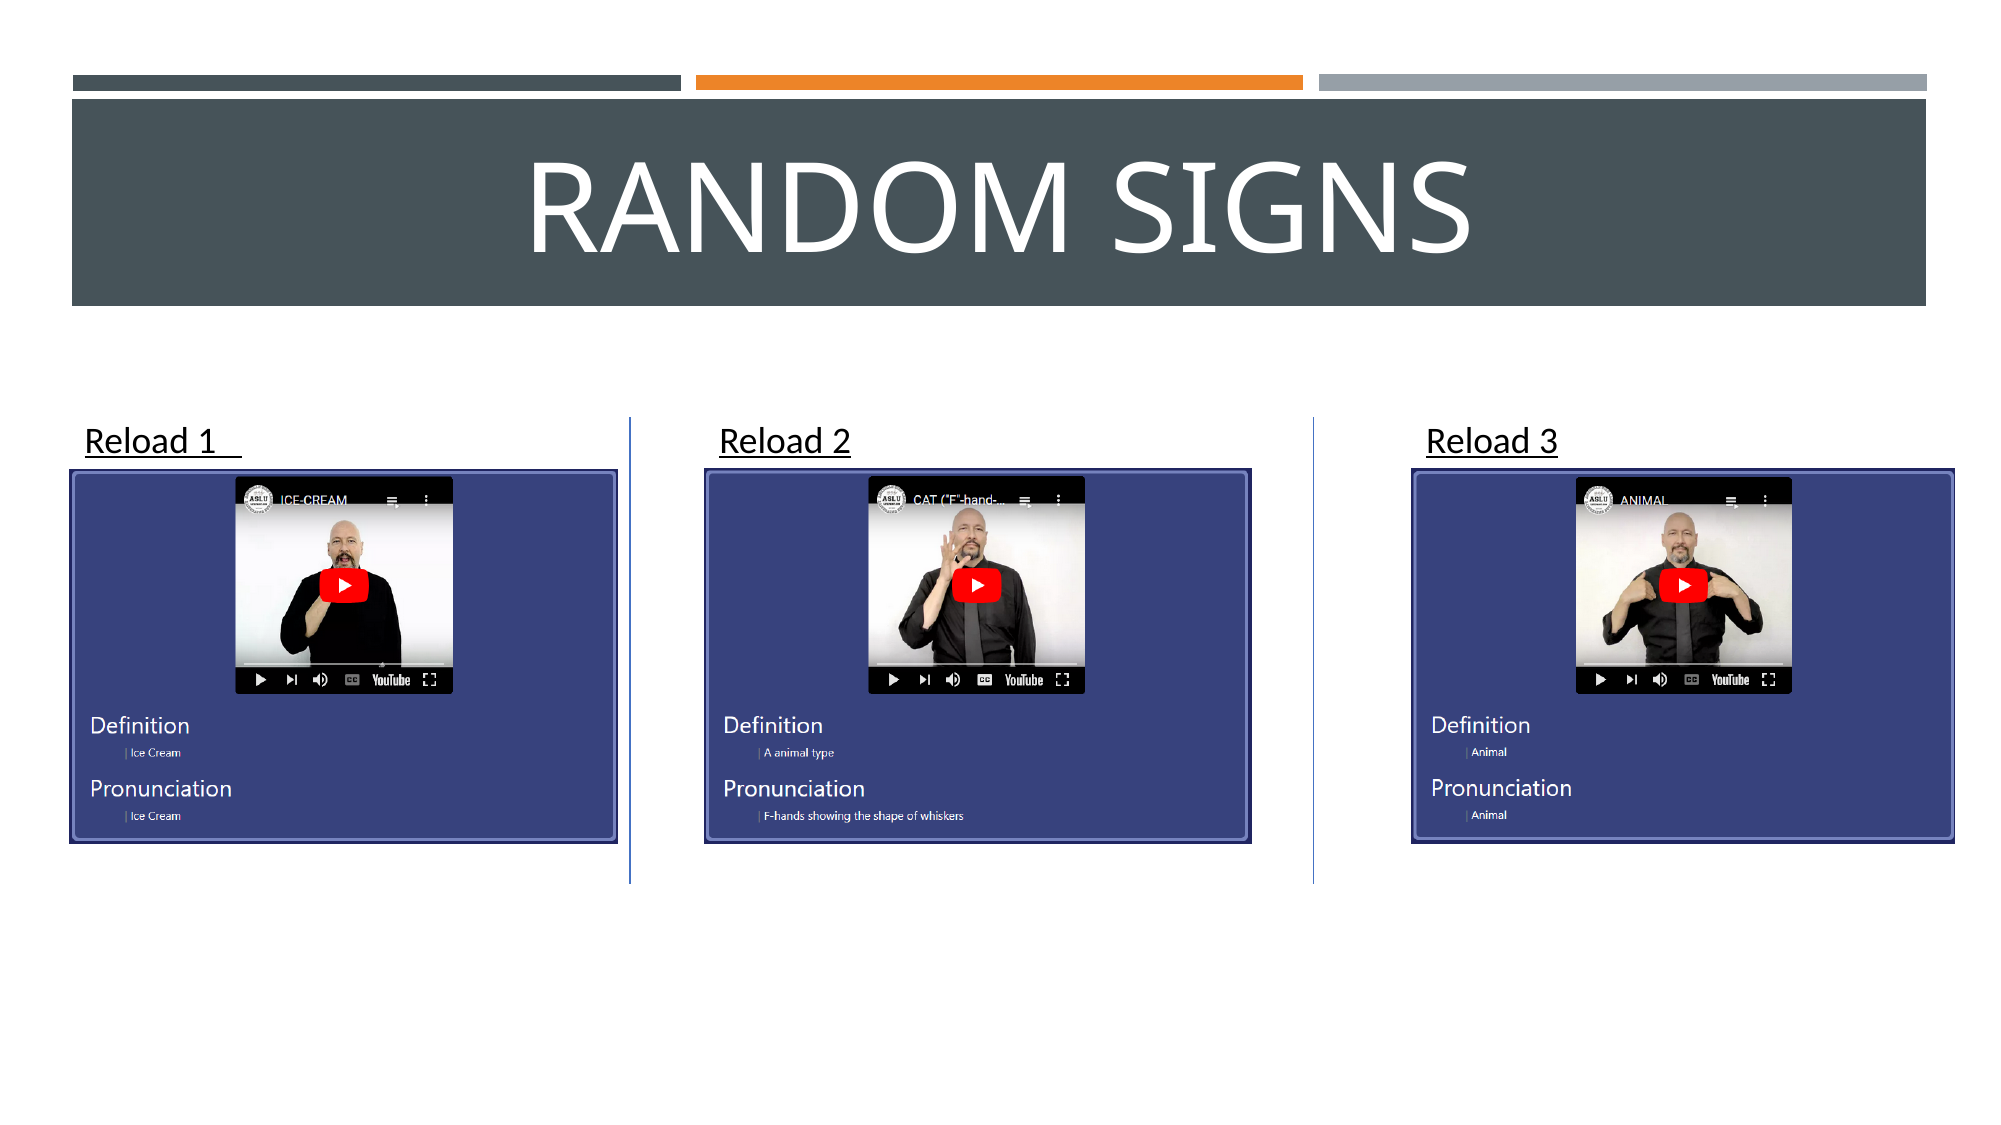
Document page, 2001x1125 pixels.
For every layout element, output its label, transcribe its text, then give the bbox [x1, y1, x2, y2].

text_box Reload 2 [704, 408, 934, 468]
text_box Reload 1 [69, 408, 299, 470]
title Random signs [94, 119, 1904, 282]
picture [704, 469, 1252, 844]
picture [1411, 469, 1955, 844]
picture [69, 469, 618, 844]
text_box Reload 3 [1411, 408, 1641, 470]
